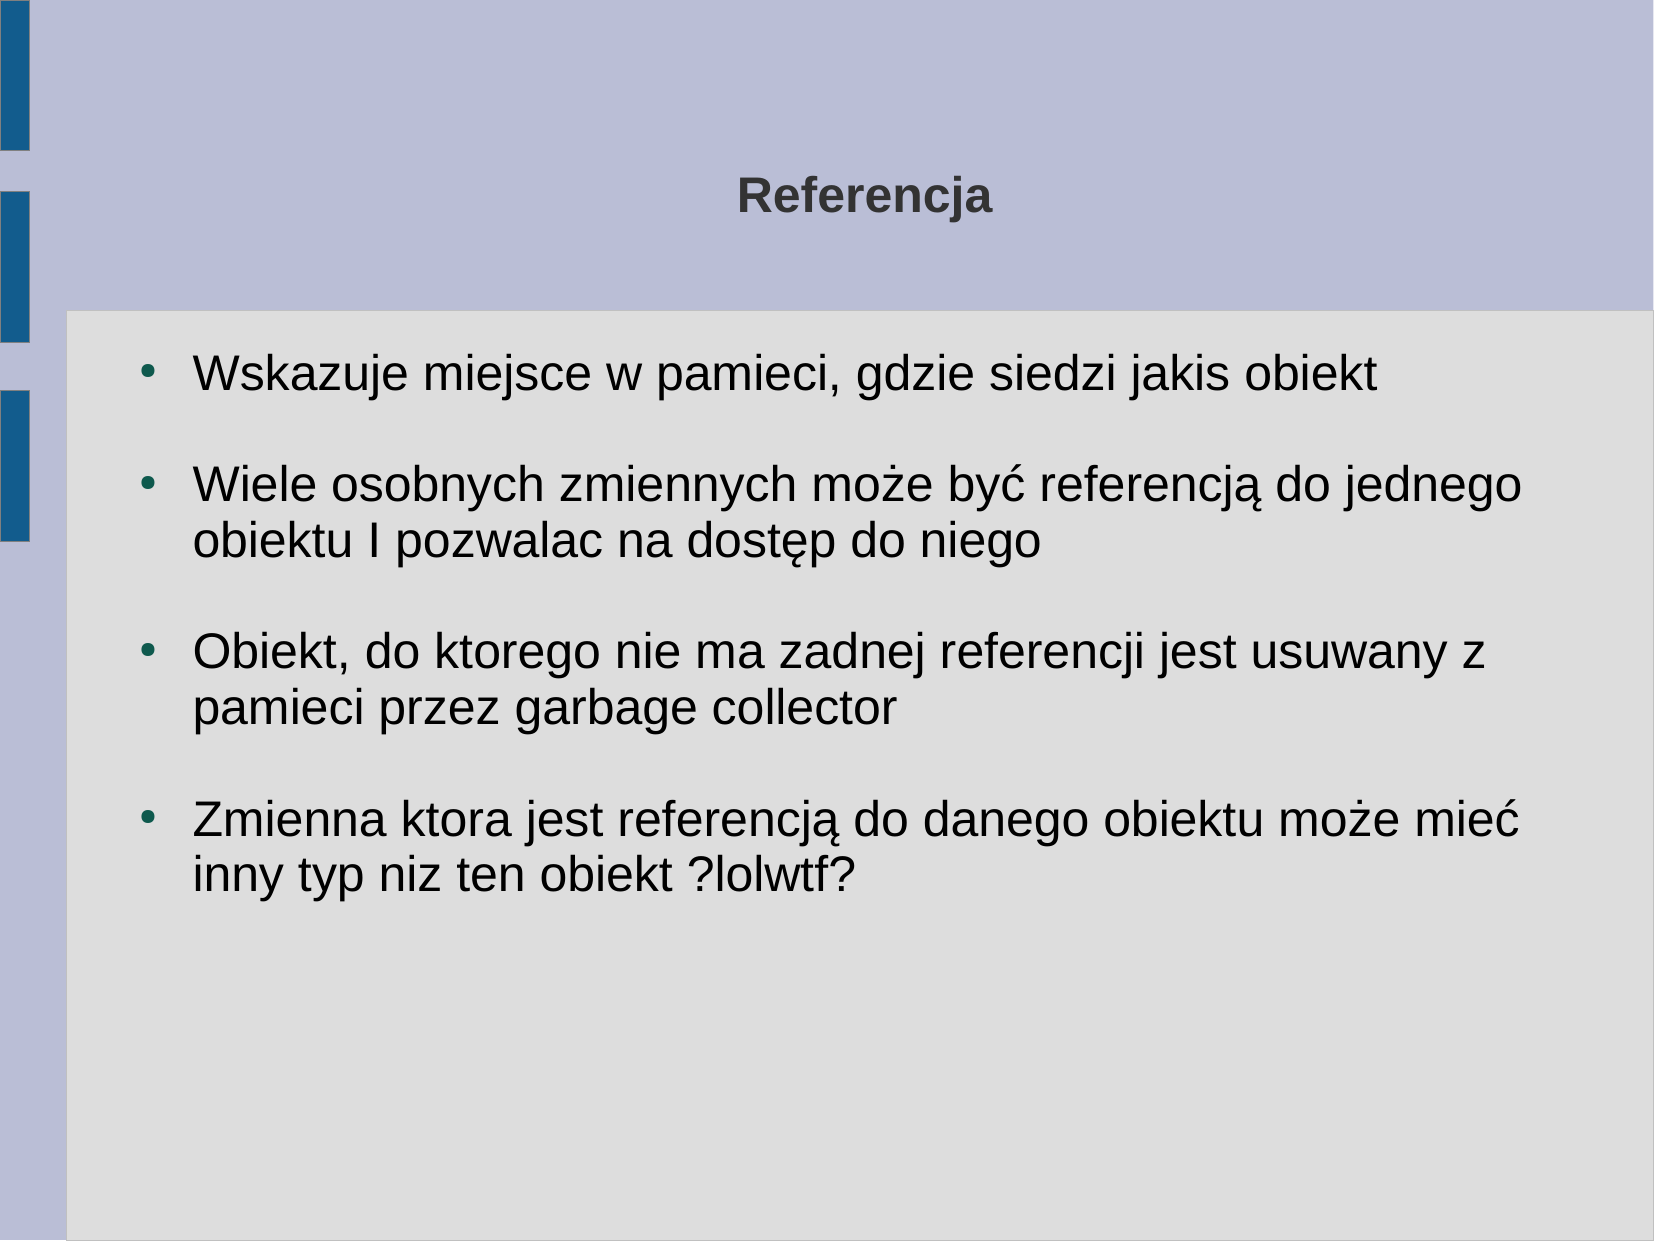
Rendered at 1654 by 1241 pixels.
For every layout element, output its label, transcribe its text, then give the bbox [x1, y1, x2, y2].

title Referencja [121, 91, 1534, 299]
list Wskazuje miejsce w pamieci, gdzie siedzi jakis obiekt Wiele osobnych zmiennych może być referencją do jednego obiektu I pozwalac na dostęp do niego Obiekt, do ktorego nie ma zadnej referencji jest usuwany z pamieci przez garbage collector Zmienna ktora jest referencją do danego obiektu może mieć inny typ niz ten obiekt ?lolwtf? [121, 344, 1534, 1127]
